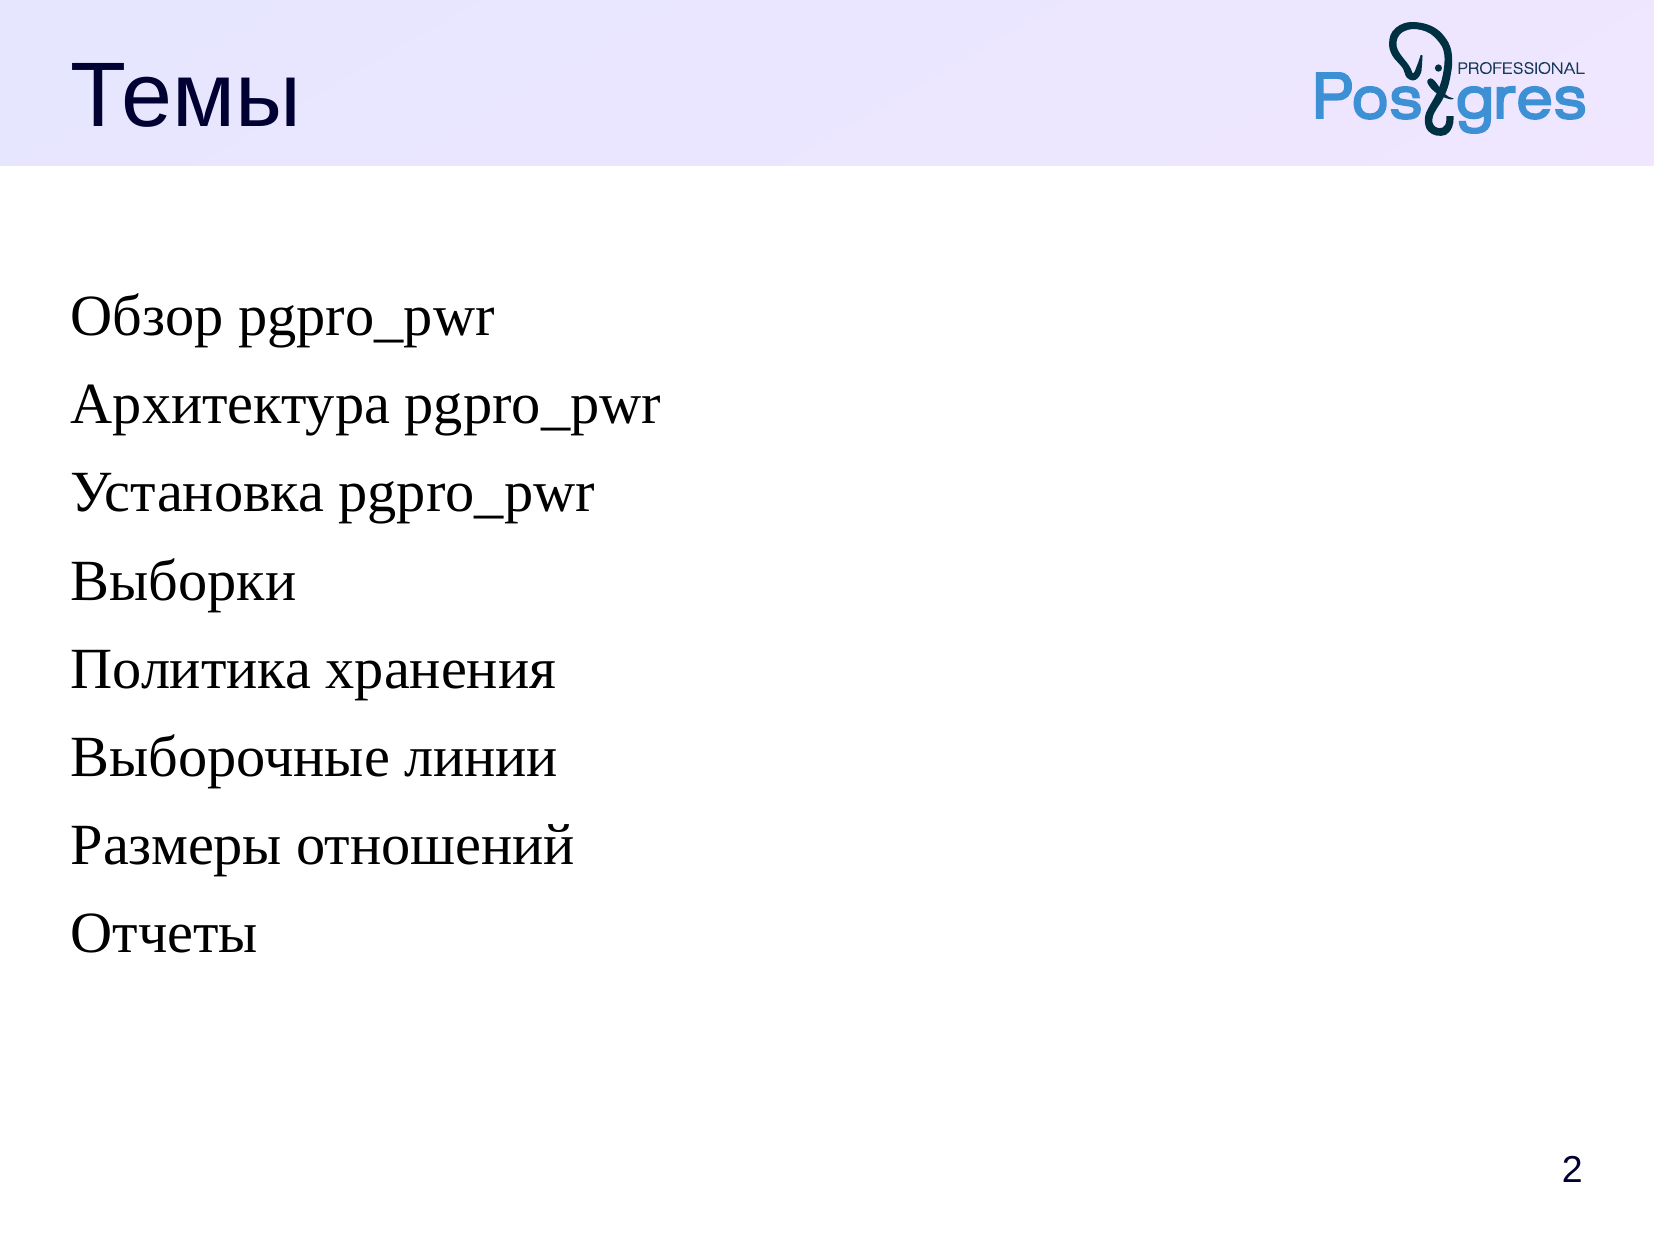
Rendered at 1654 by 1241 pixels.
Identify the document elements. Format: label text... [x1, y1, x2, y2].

list Обзор pgpro_pwr Архитектура pgpro_pwr Установка pgpro_pwr Выборки Политика хранения Выборочные линии Размеры отношений Отчеты [70, 283, 1583, 1134]
title Темы [70, 43, 1241, 147]
